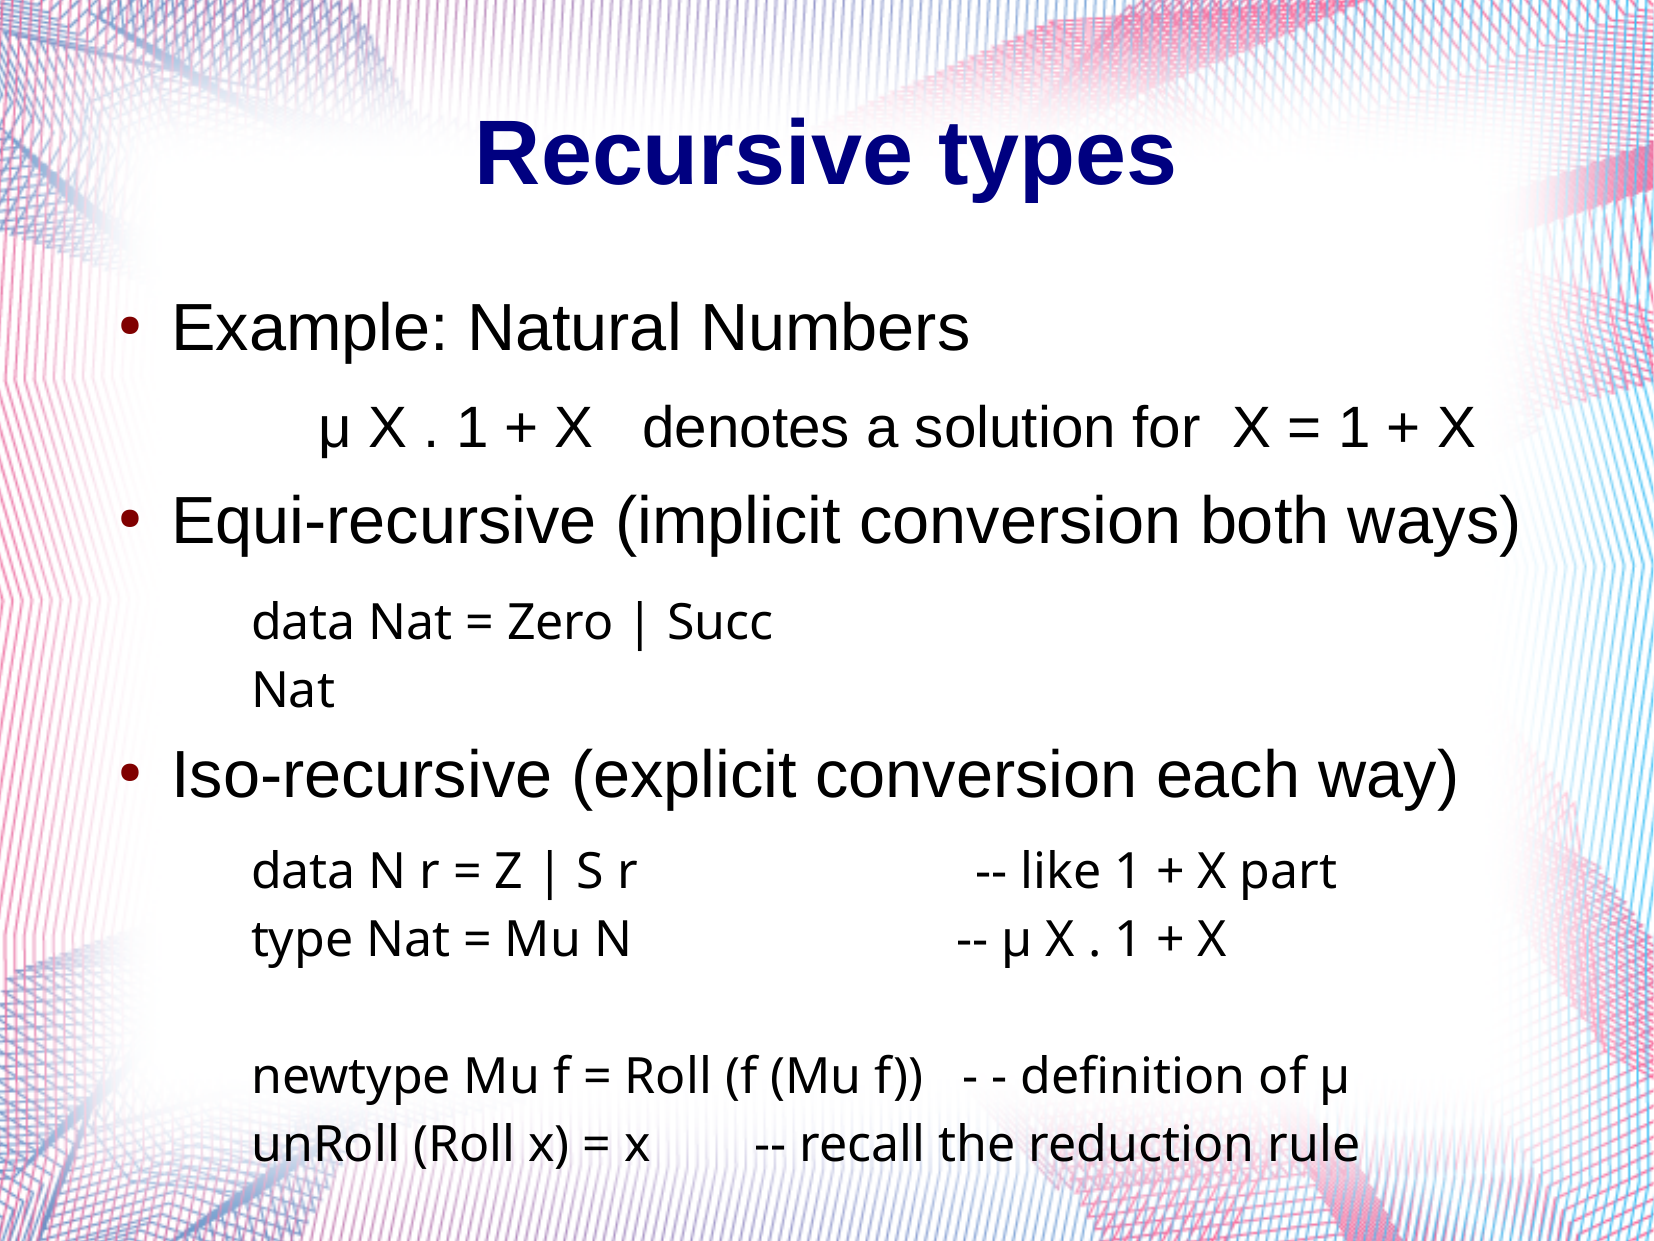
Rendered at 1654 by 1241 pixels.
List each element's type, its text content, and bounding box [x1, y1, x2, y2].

picture [0, 0, 1654, 1241]
text_box data Nat = Zero | Succ Nat [236, 578, 875, 652]
list Example: Natural Numbers μ X . 1 + X denotes a solution for X = 1 + X Equi-recursive (implicit conversion both ways) Iso-recursive (explicit conversion each way) [82, 290, 1571, 1109]
text_box data N r = Z | S r -- like 1 + X part type Nat = Mu N -- μ X . 1 + X newtype Mu f = Roll (f (Mu f)) - - definition of μ unRoll (Roll x) = x -- recall the reduction rule [236, 827, 1441, 1131]
title Recursive types [82, 49, 1571, 257]
